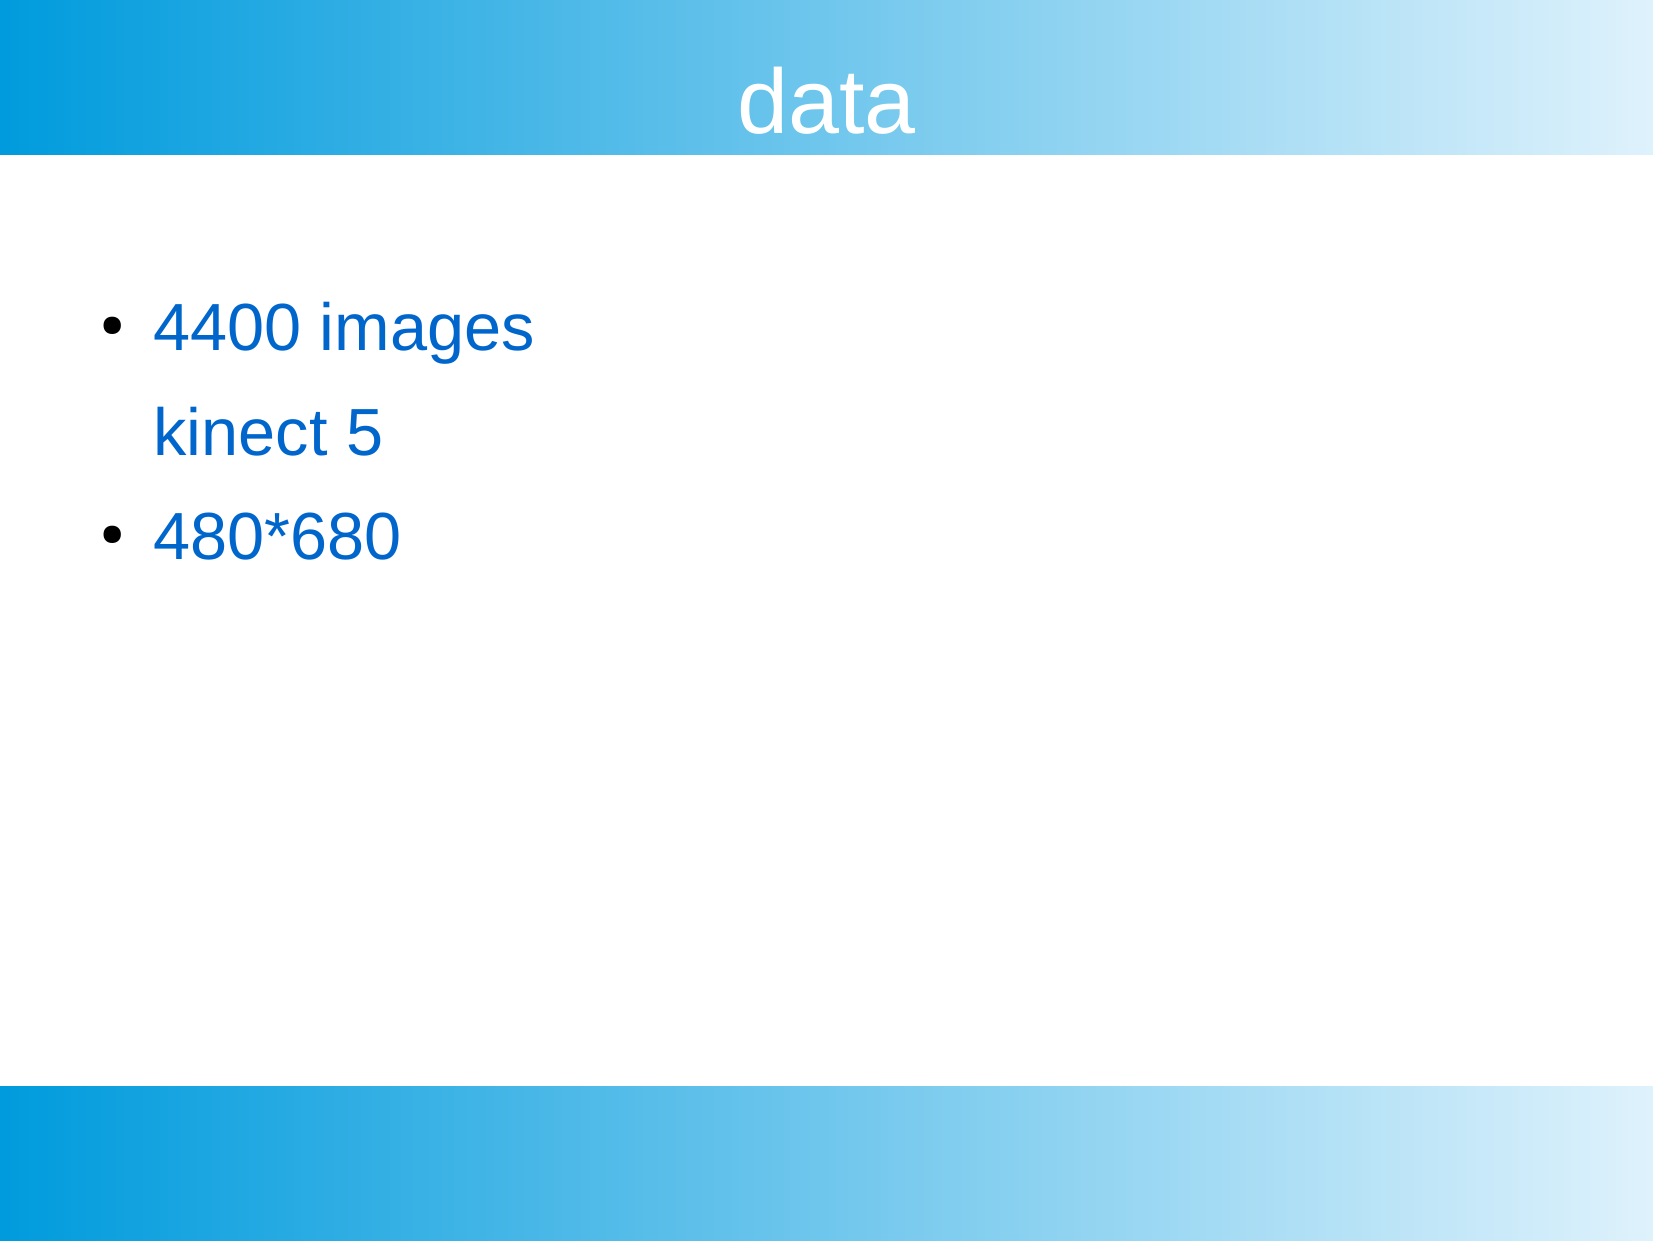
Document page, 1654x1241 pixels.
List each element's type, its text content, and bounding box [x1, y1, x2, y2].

list 4400 images kinect 5 480*680 [82, 290, 1571, 1010]
title data [82, 49, 1571, 155]
